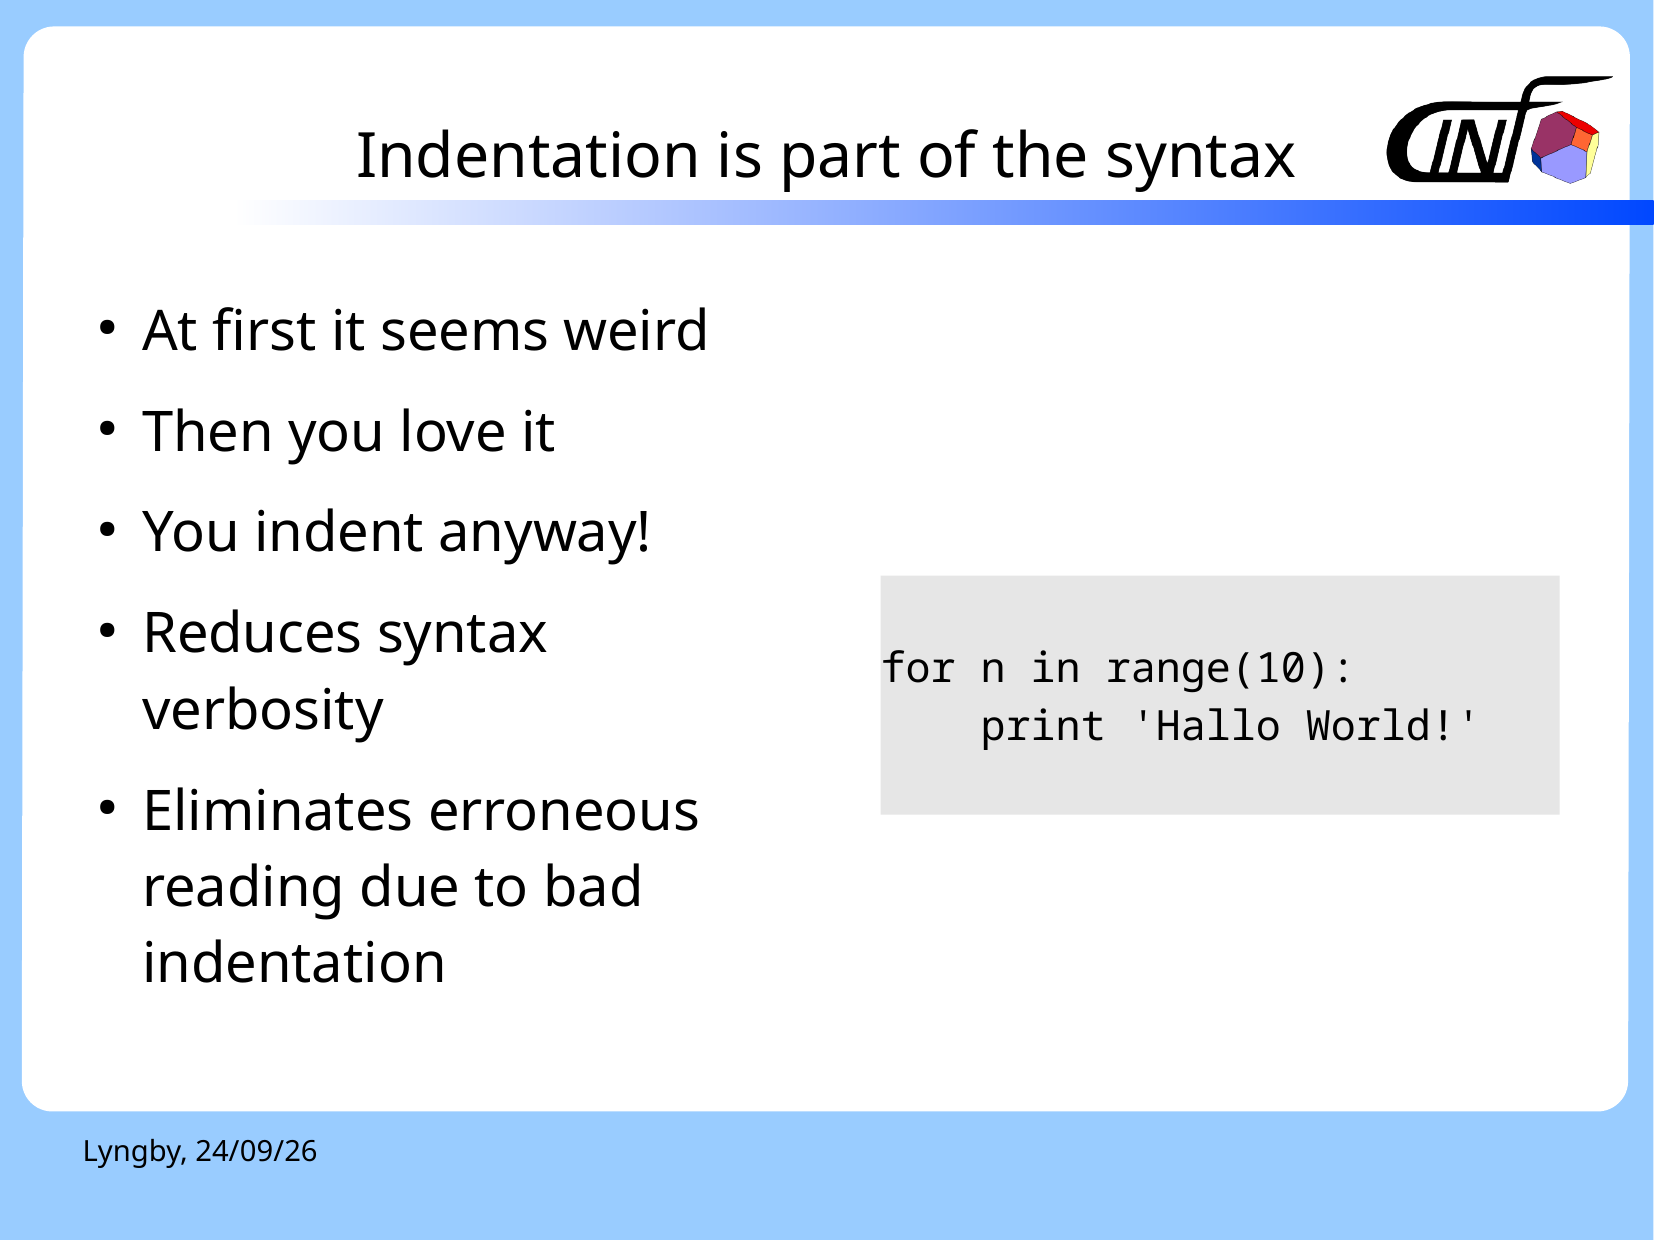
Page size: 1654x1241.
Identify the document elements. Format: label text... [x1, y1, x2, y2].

title for n in range(10): print 'Hallo World!' [880, 575, 1560, 815]
list At first it seems weird Then you love it You indent anyway! Reduces syntax verbosity Eliminates erroneous reading due to bad indentation [82, 290, 793, 1010]
title Indentation is part of the syntax [82, 49, 1571, 257]
picture [1571, 76, 1613, 184]
